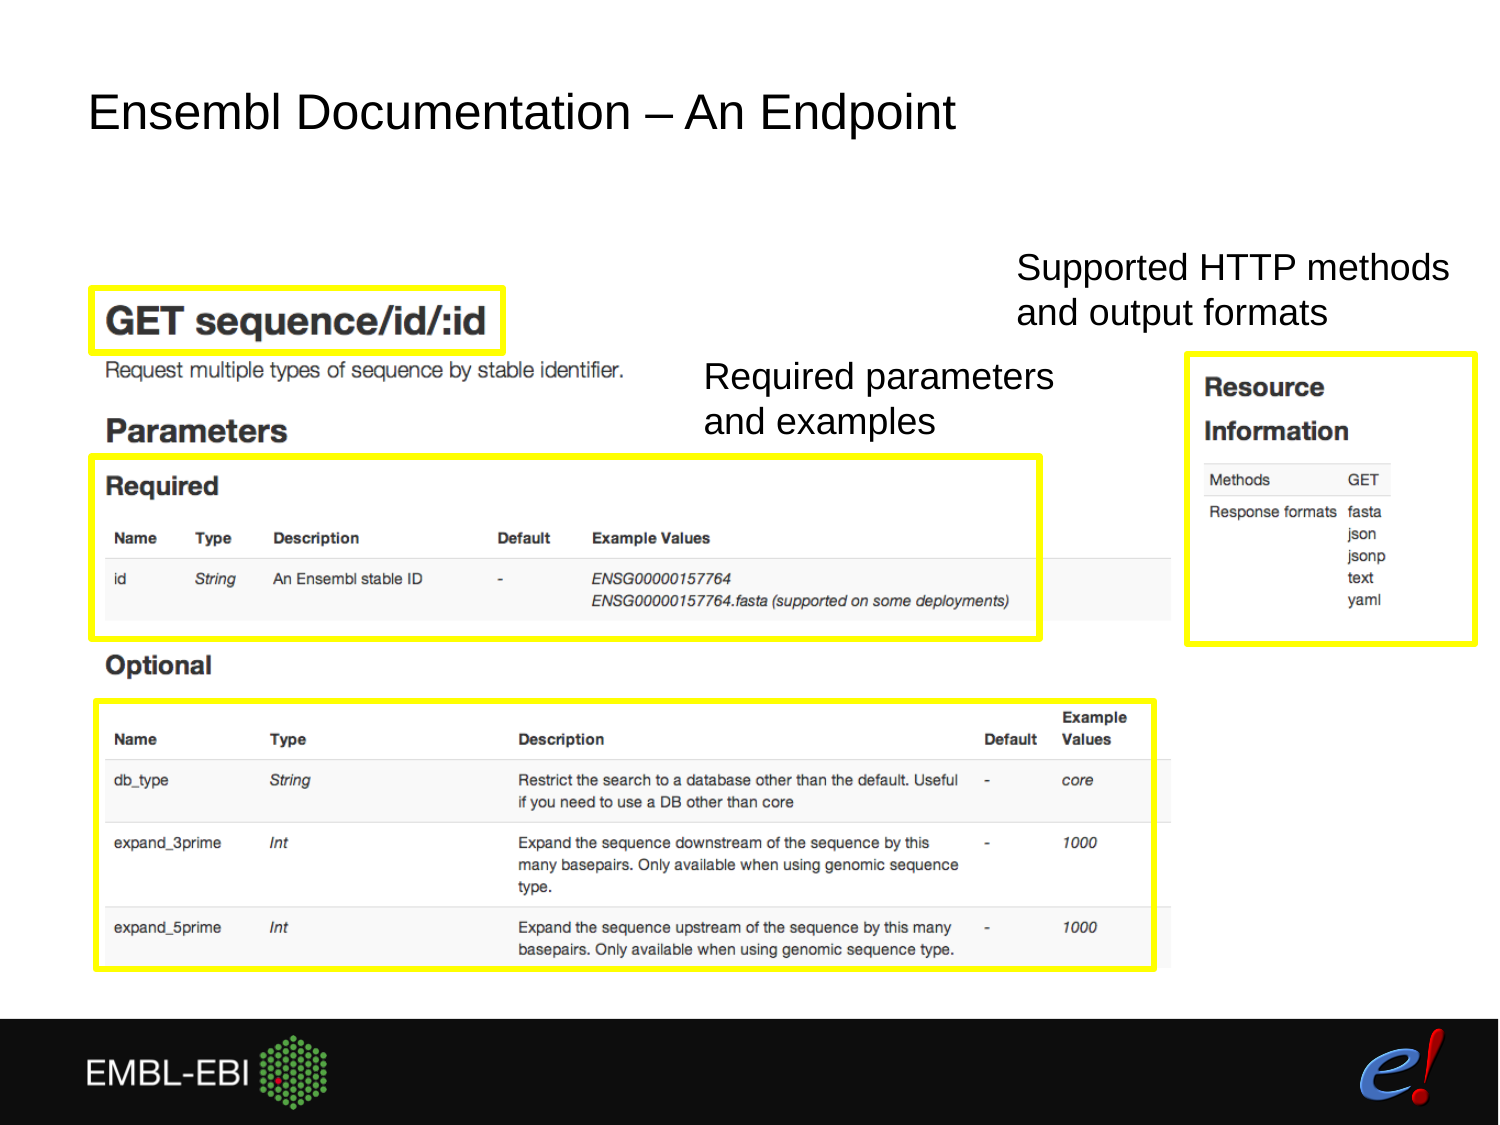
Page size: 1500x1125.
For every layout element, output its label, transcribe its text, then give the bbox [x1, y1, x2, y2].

picture [81, 294, 1415, 968]
picture [87, 1035, 327, 1110]
title Ensembl Documentation – An Endpoint [87, 50, 1425, 175]
text_box Supported HTTP methods and output formats [1001, 235, 1465, 341]
picture [99, 704, 1151, 966]
text_box Required parameters and examples [688, 344, 1070, 449]
picture [95, 294, 500, 349]
picture [1357, 1026, 1448, 1112]
picture [1190, 357, 1415, 641]
